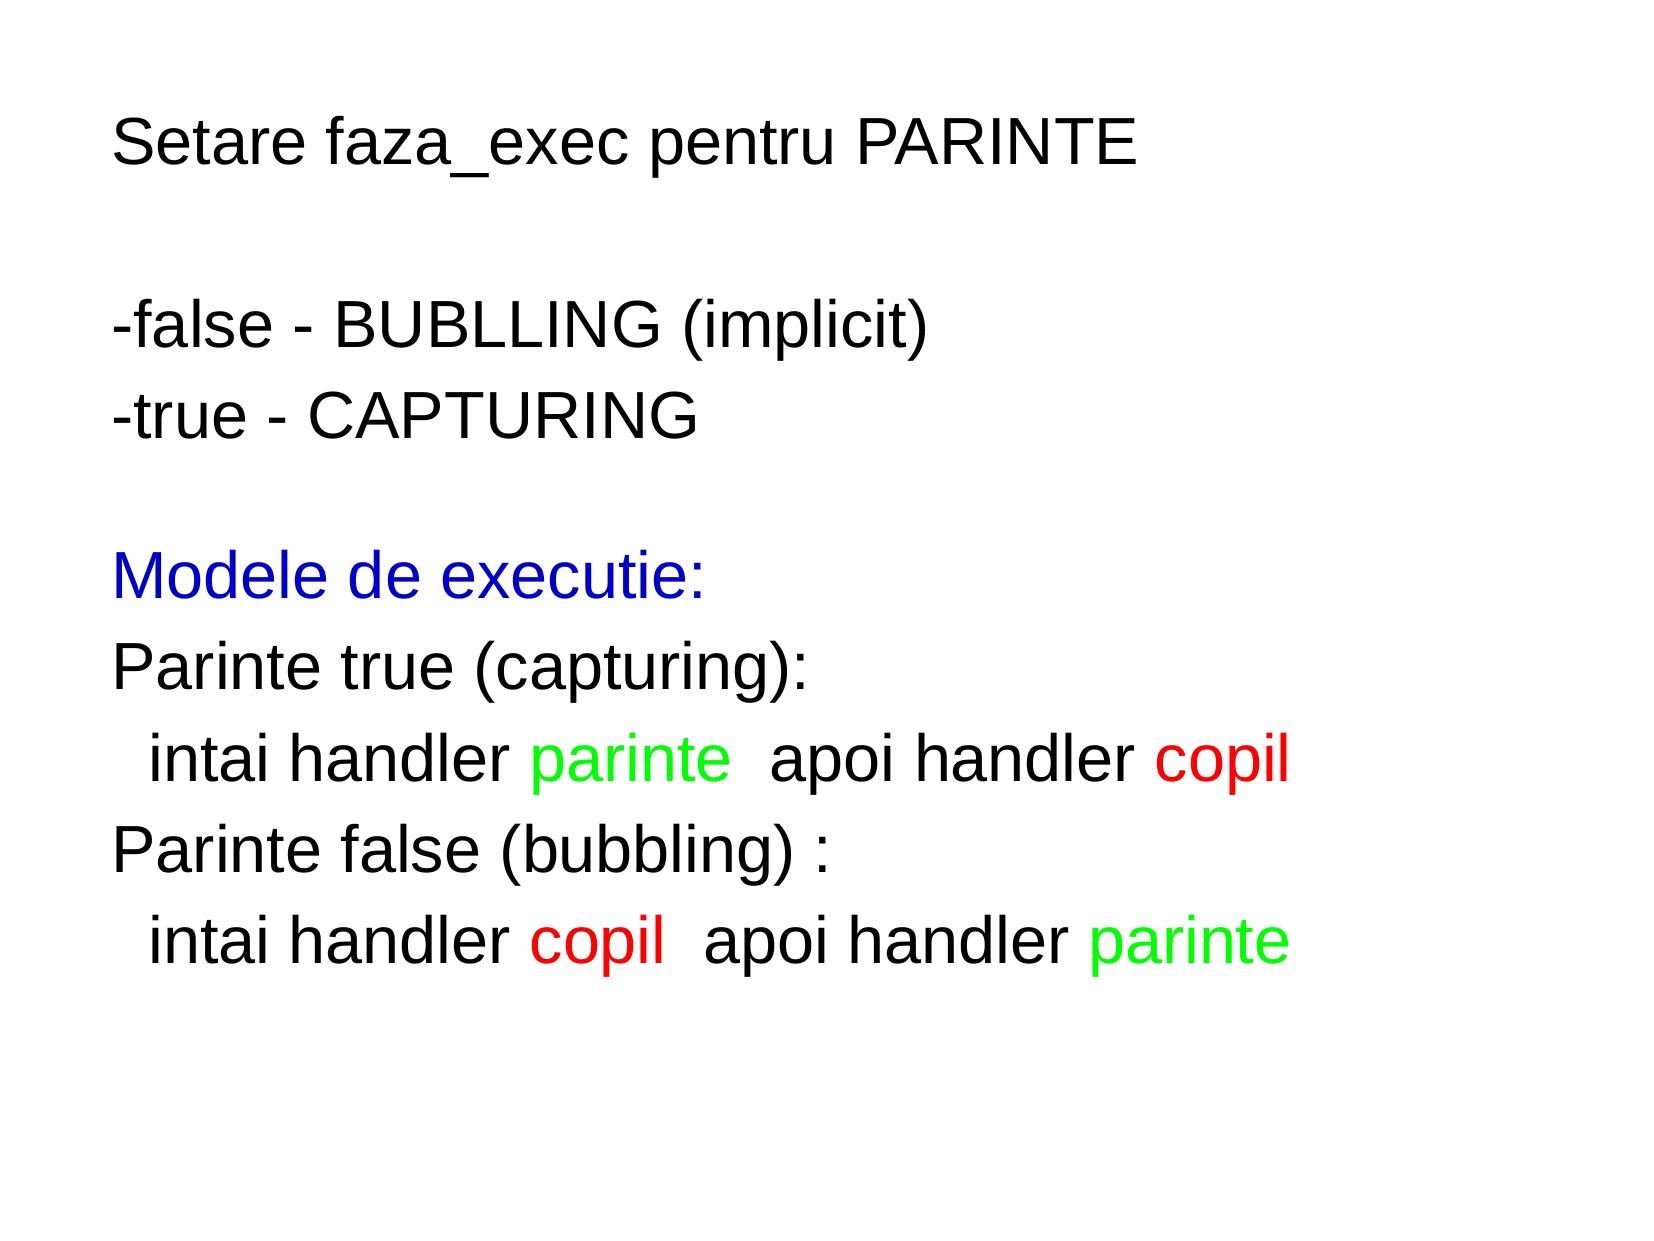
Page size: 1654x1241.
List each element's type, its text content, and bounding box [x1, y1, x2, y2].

list Setare faza_exec pentru PARINTE -false - BUBLLING (implicit) -true - CAPTURING Modele de executie: Parinte true (capturing): intai handler parinte apoi handler copil Parinte false (bubbling) : intai handler copil apoi handler parinte [96, 96, 1585, 1199]
